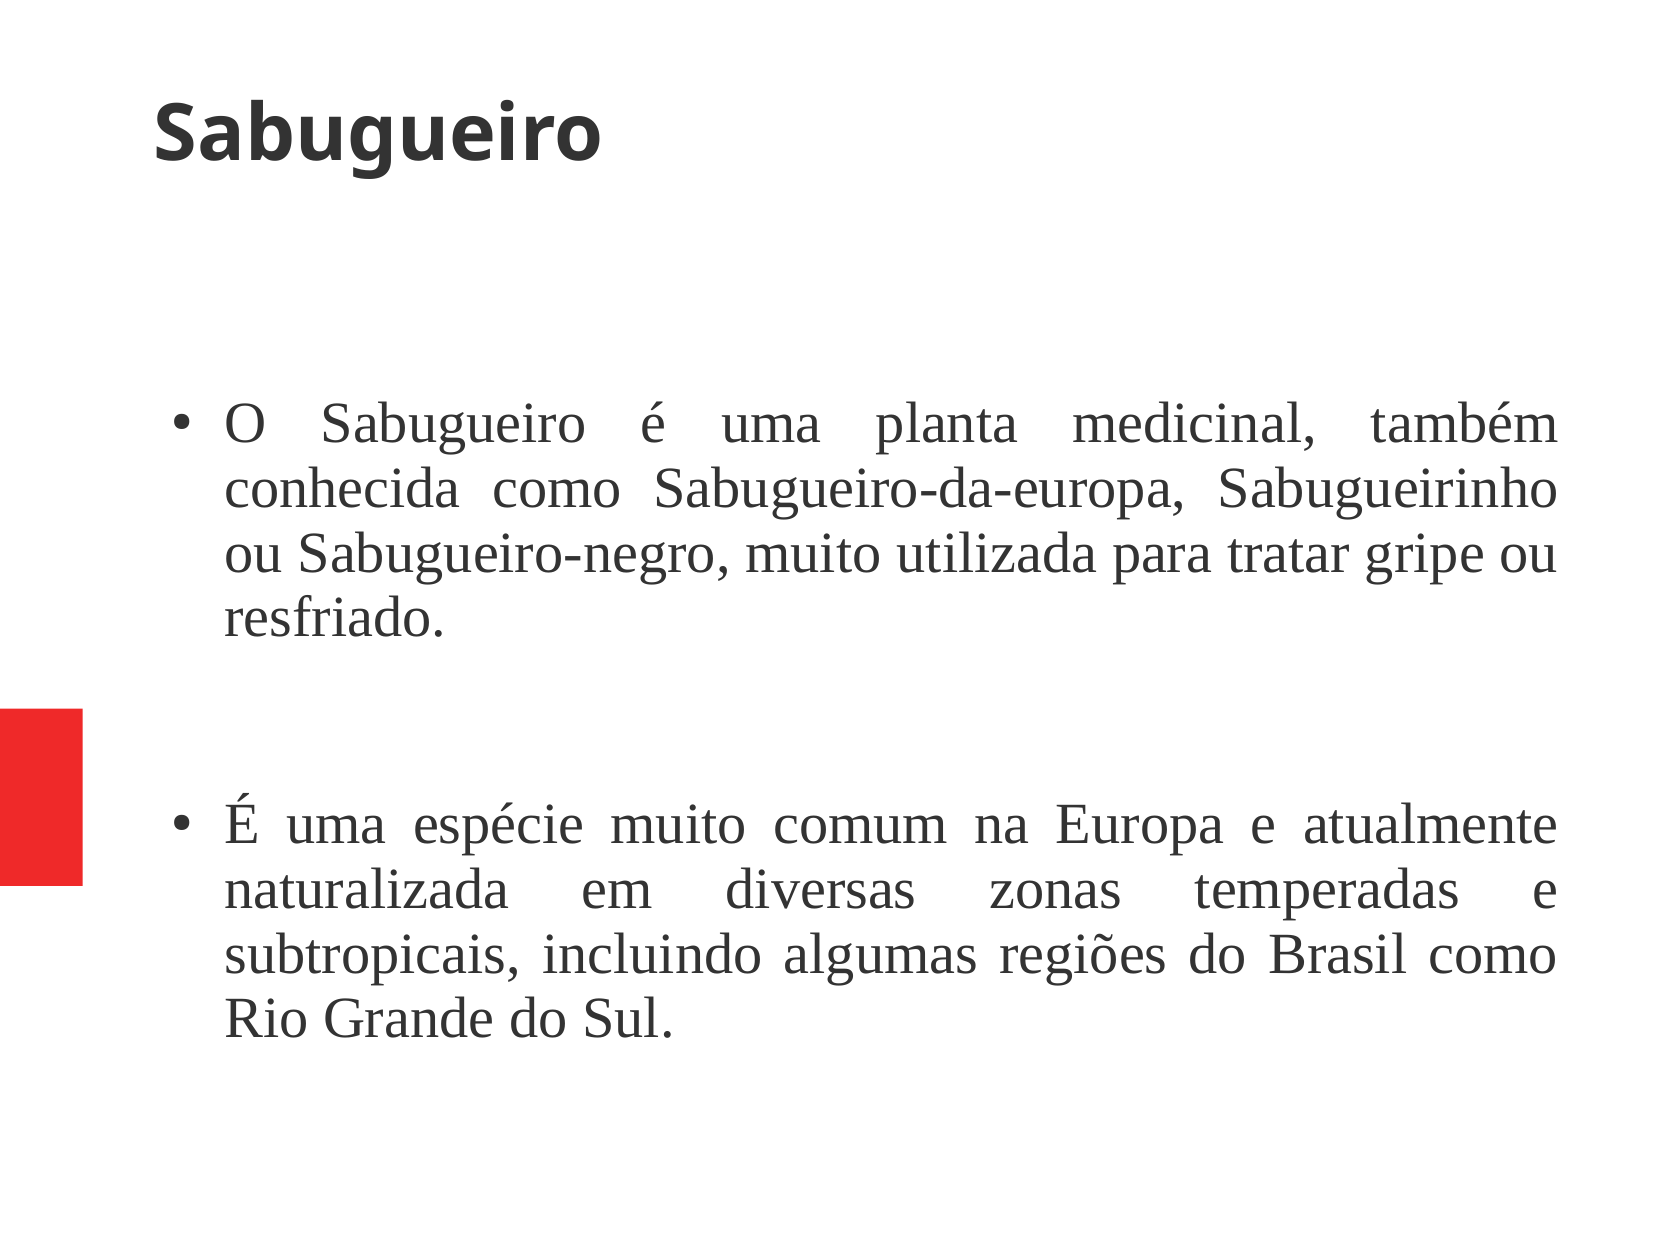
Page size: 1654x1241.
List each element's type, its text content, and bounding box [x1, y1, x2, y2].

title Sabugueiro [153, 11, 1560, 249]
list O Sabugueiro é uma planta medicinal, também conhecida como Sabugueiro-da-europa, Sabugueirinho ou Sabugueiro-negro, muito utilizada para tratar gripe ou resfriado. É uma espécie muito comum na Europa e atualmente naturalizada em diversas zonas temperadas e subtropicais, incluindo algumas regiões do Brasil como Rio Grande do Sul. [153, 390, 1560, 1111]
